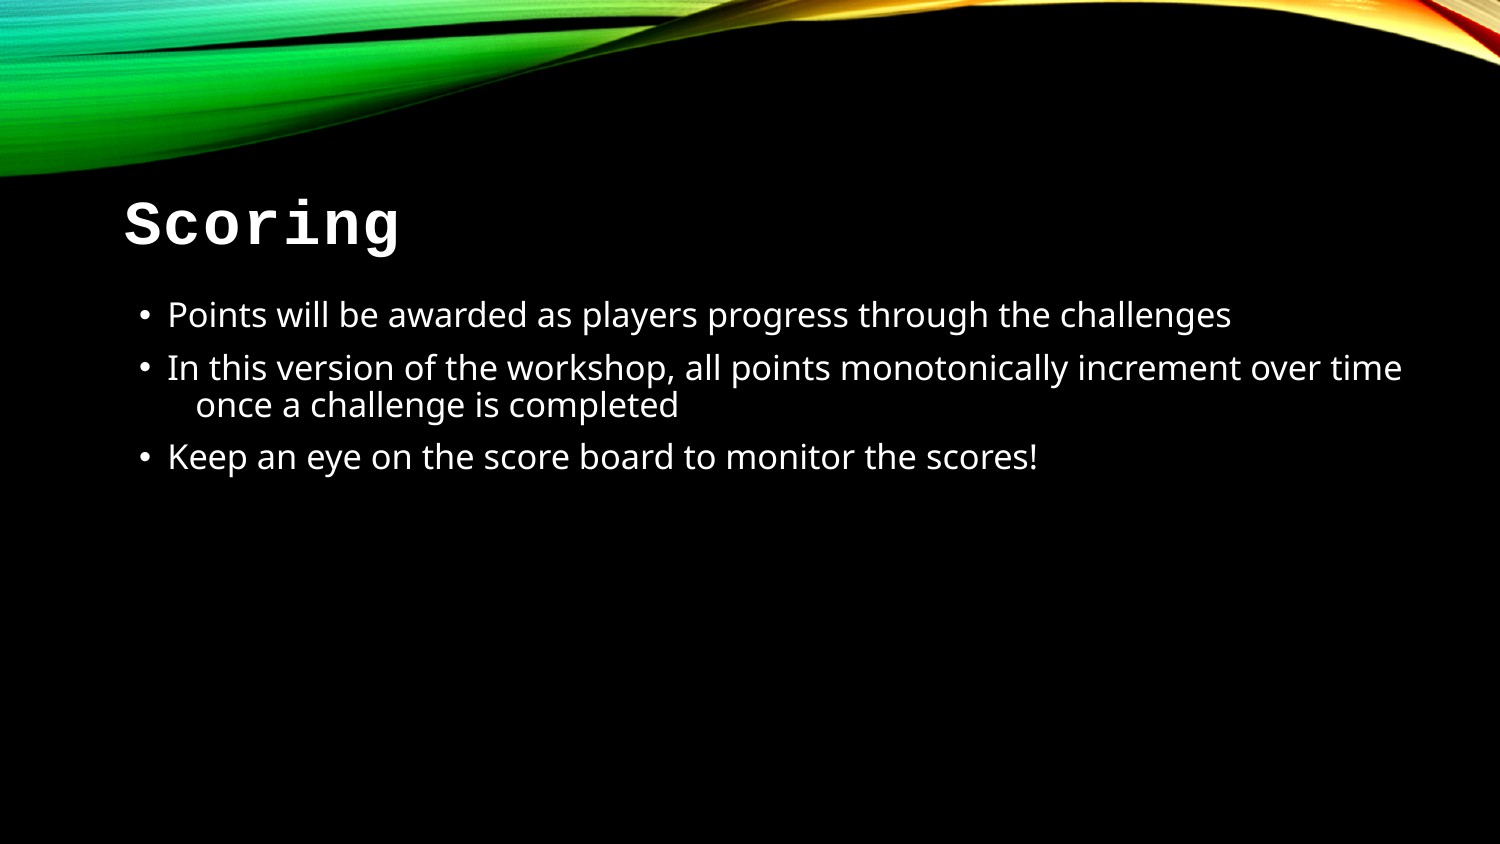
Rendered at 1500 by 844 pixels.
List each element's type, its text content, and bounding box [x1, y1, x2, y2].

list Scoring [124, 64, 1466, 145]
list Points will be awarded as players progress through the challenges In this version of the workshop, all points monotonically increment over time once a challenge is completed Keep an eye on the score board to monitor the scores! [124, 290, 1450, 628]
